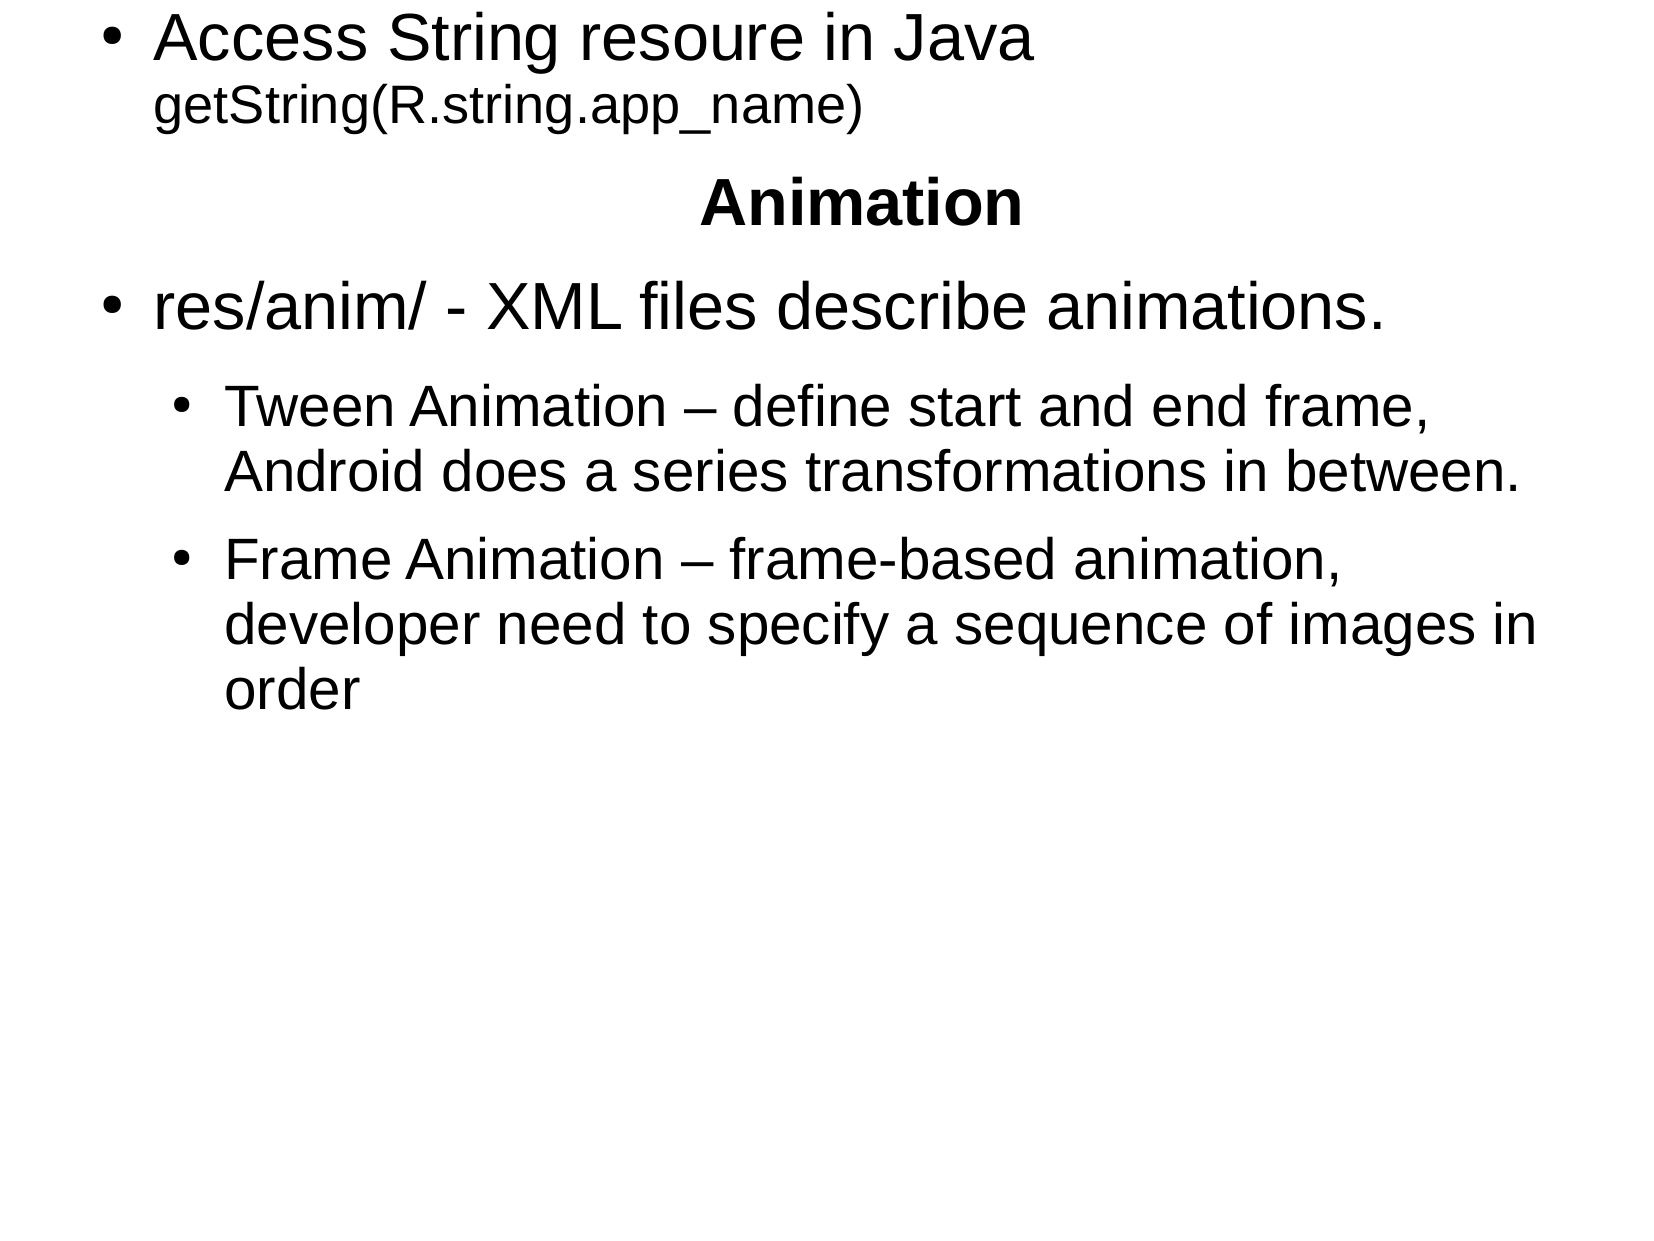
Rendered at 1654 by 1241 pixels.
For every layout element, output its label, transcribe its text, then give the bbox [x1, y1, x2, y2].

list Access String resoure in Java getString(R.string.app_name) Animation res/anim/ - XML files describe animations. Tween Animation – define start and end frame, Android does a series transformations in between. Frame Animation – frame-based animation, developer need to specify a sequence of images in order [82, 0, 1571, 1241]
